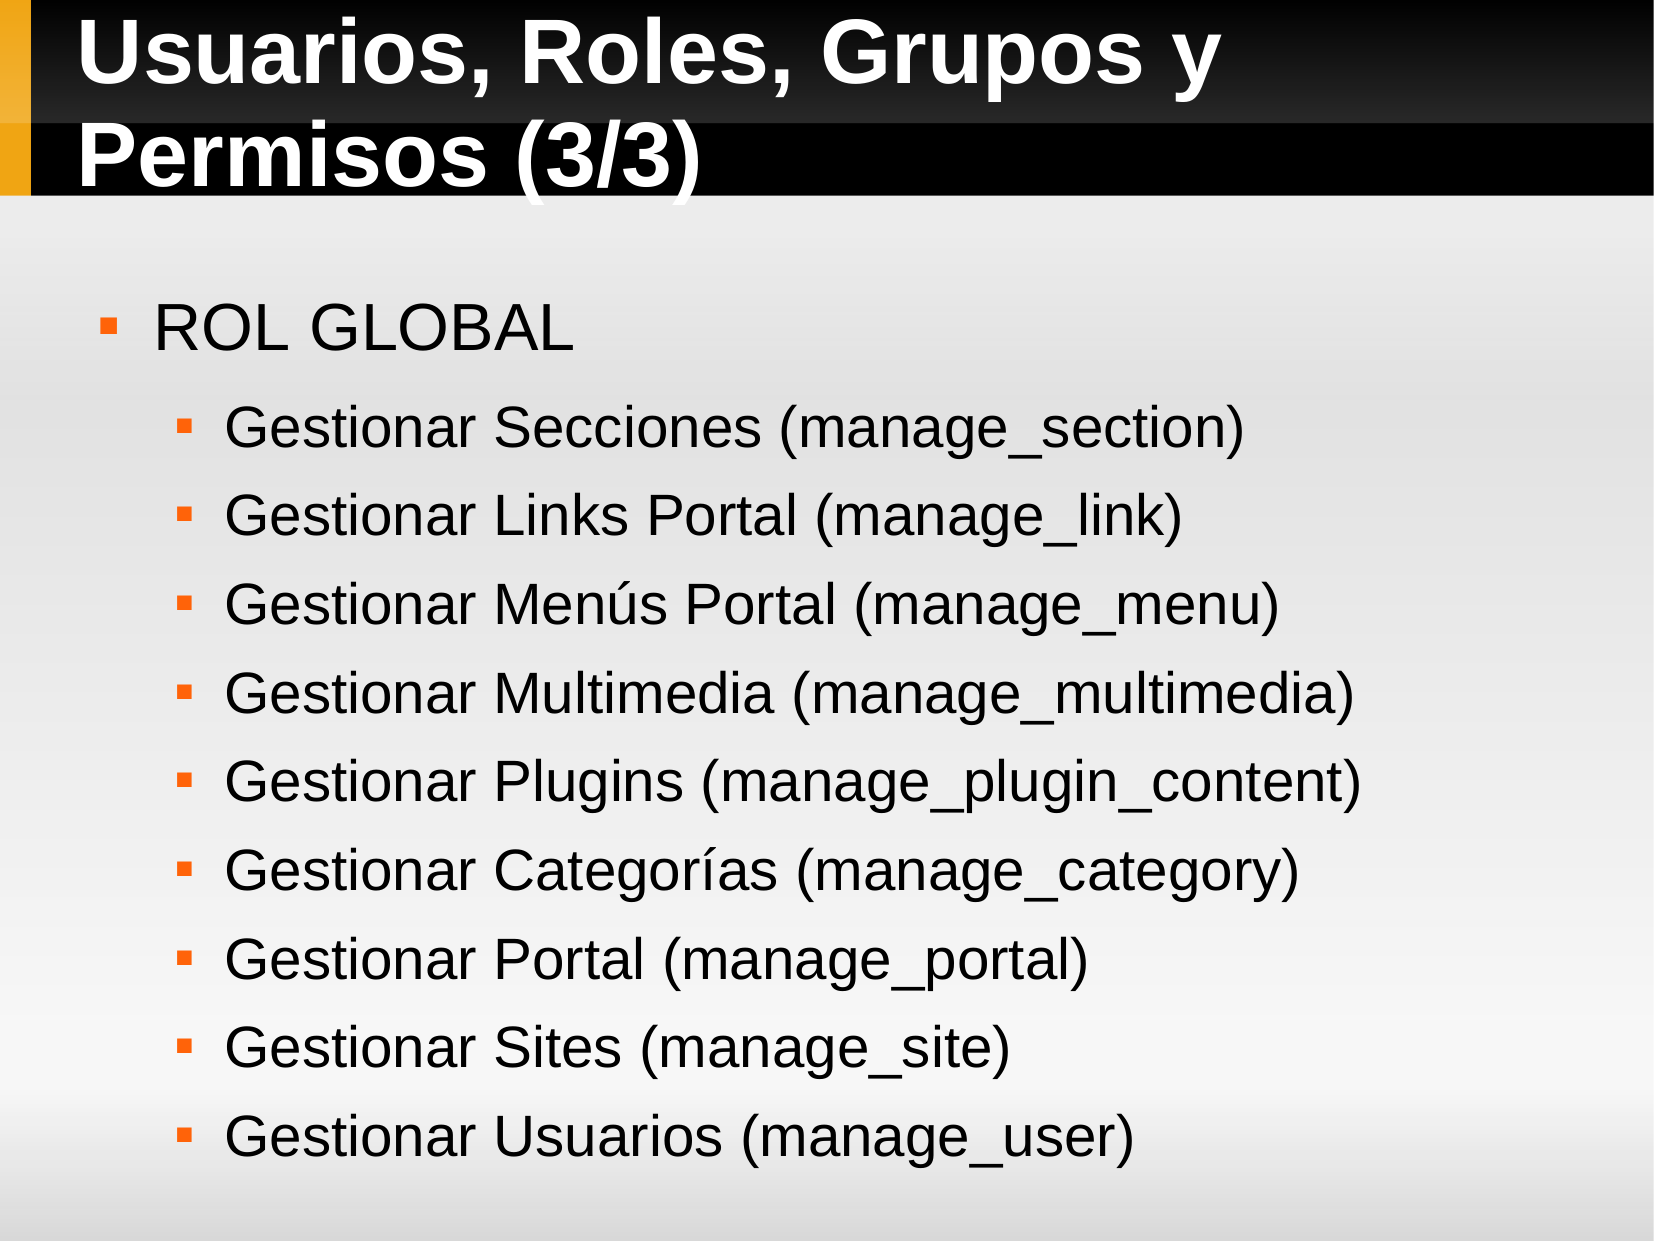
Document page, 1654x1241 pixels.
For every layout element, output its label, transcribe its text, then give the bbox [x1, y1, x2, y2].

picture [0, 0, 1654, 1241]
list ROL GLOBAL Gestionar Secciones (manage_section) Gestionar Links Portal (manage_link) Gestionar Menús Portal (manage_menu) Gestionar Multimedia (manage_multimedia) Gestionar Plugins (manage_plugin_content) Gestionar Categorías (manage_category) Gestionar Portal (manage_portal) Gestionar Sites (manage_site) Gestionar Usuarios (manage_user) [82, 290, 1571, 1169]
title Usuarios, Roles, Grupos y Permisos (3/3) [76, 0, 1565, 208]
